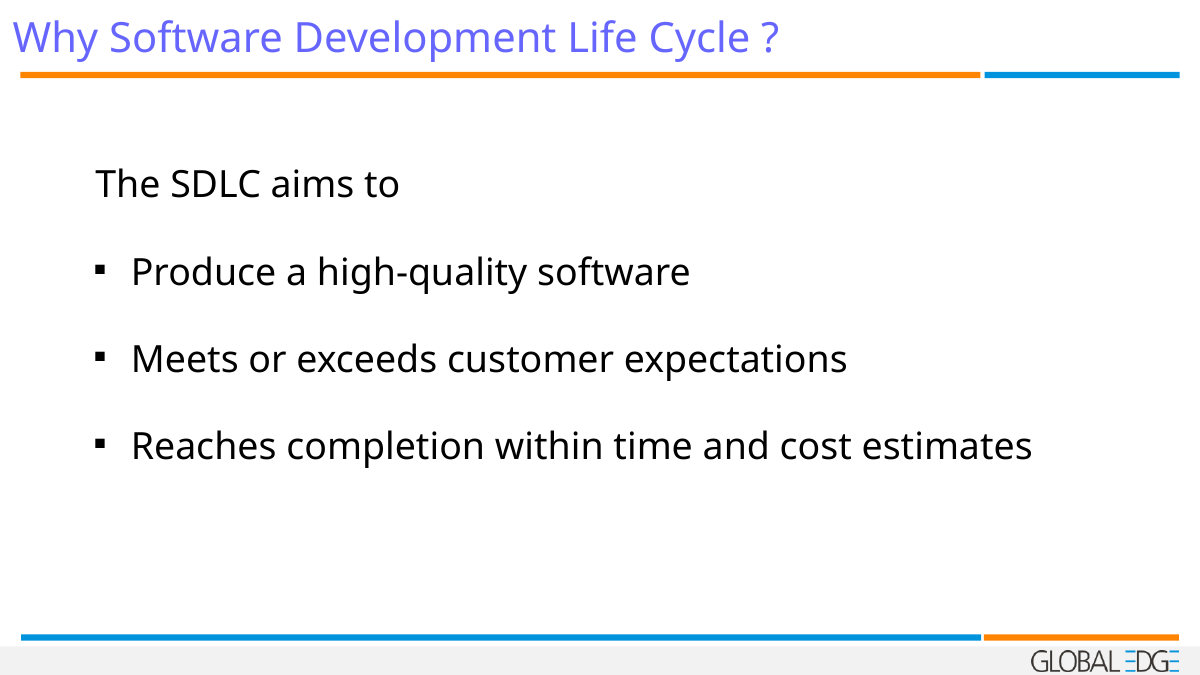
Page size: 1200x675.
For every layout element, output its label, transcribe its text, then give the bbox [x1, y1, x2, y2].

subtitle The SDLC aims to Produce a high-quality software Meets or exceeds customer expectations Reaches completion within time and cost estimates [60, 157, 1140, 550]
picture [1031, 650, 1179, 672]
title Why Software Development Life Cycle ? [12, 9, 1088, 63]
